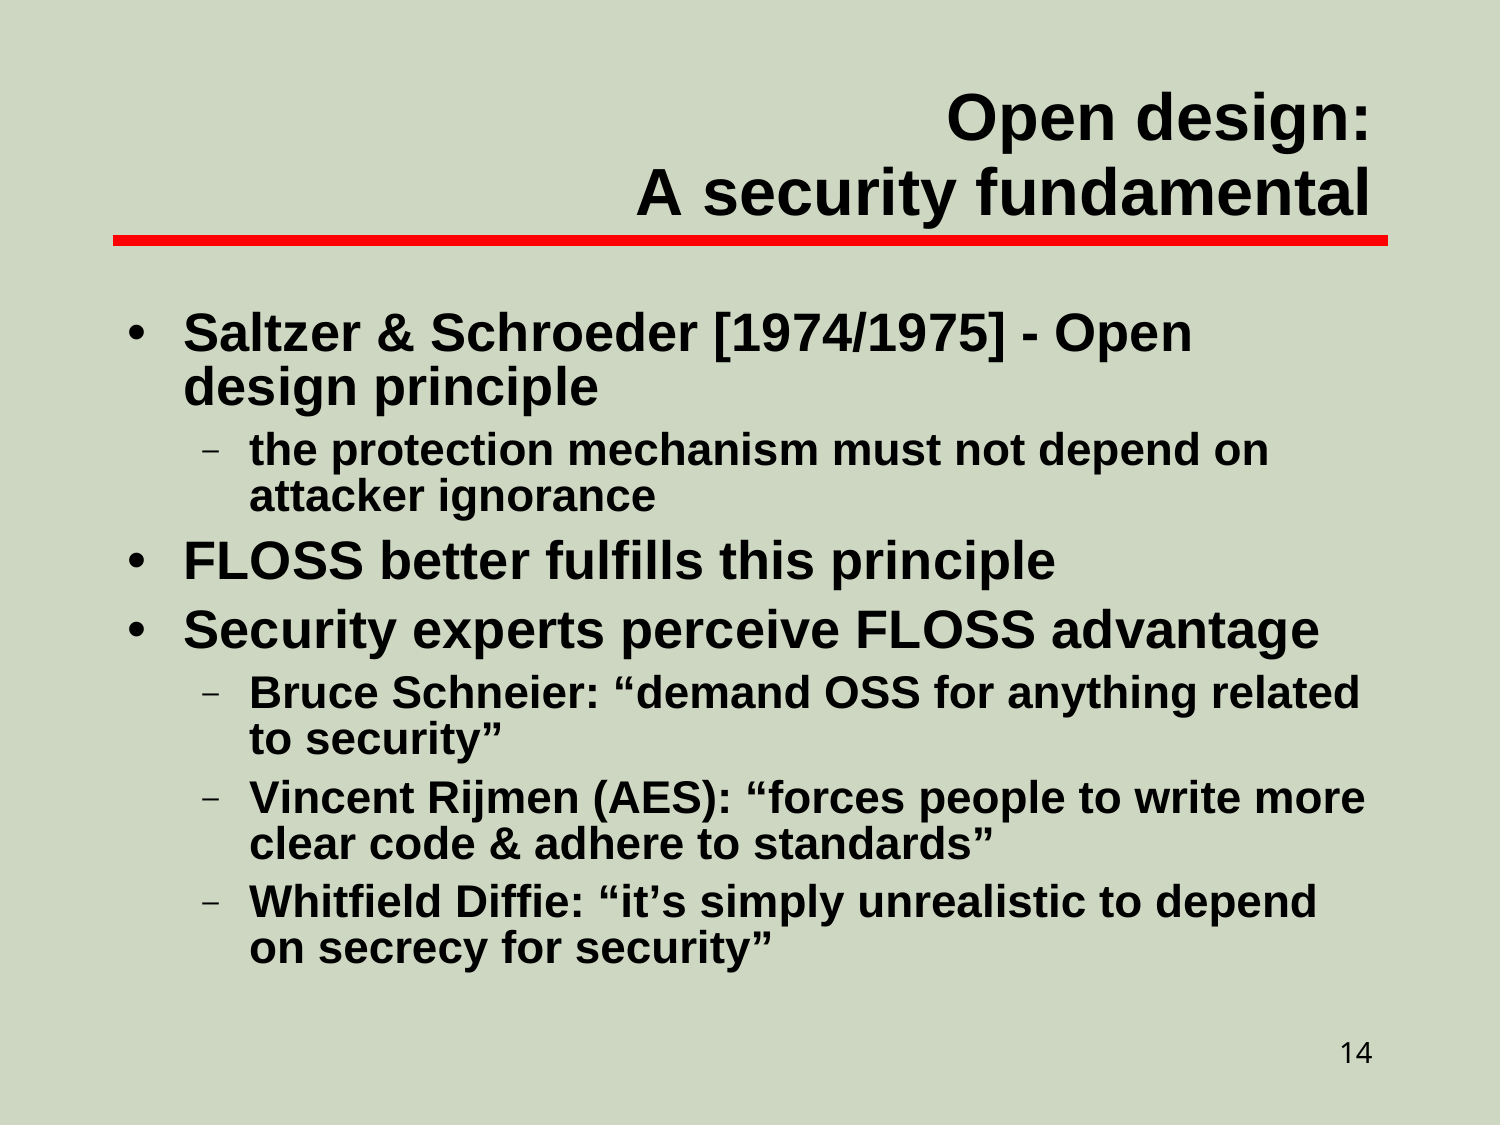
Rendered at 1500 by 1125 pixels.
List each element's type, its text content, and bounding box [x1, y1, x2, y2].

title Open design: A security fundamental [337, 72, 1388, 238]
list Saltzer & Schroeder [1974/1975] - Open design principle the protection mechanism must not depend on attacker ignorance FLOSS better fulfills this principle Security experts perceive FLOSS advantage Bruce Schneier: “demand OSS for anything related to security” Vincent Rijmen (AES): “forces people to write more clear code & adhere to standards” Whitfield Diffie: “it’s simply unrealistic to depend on secrecy for security” [112, 299, 1388, 1000]
